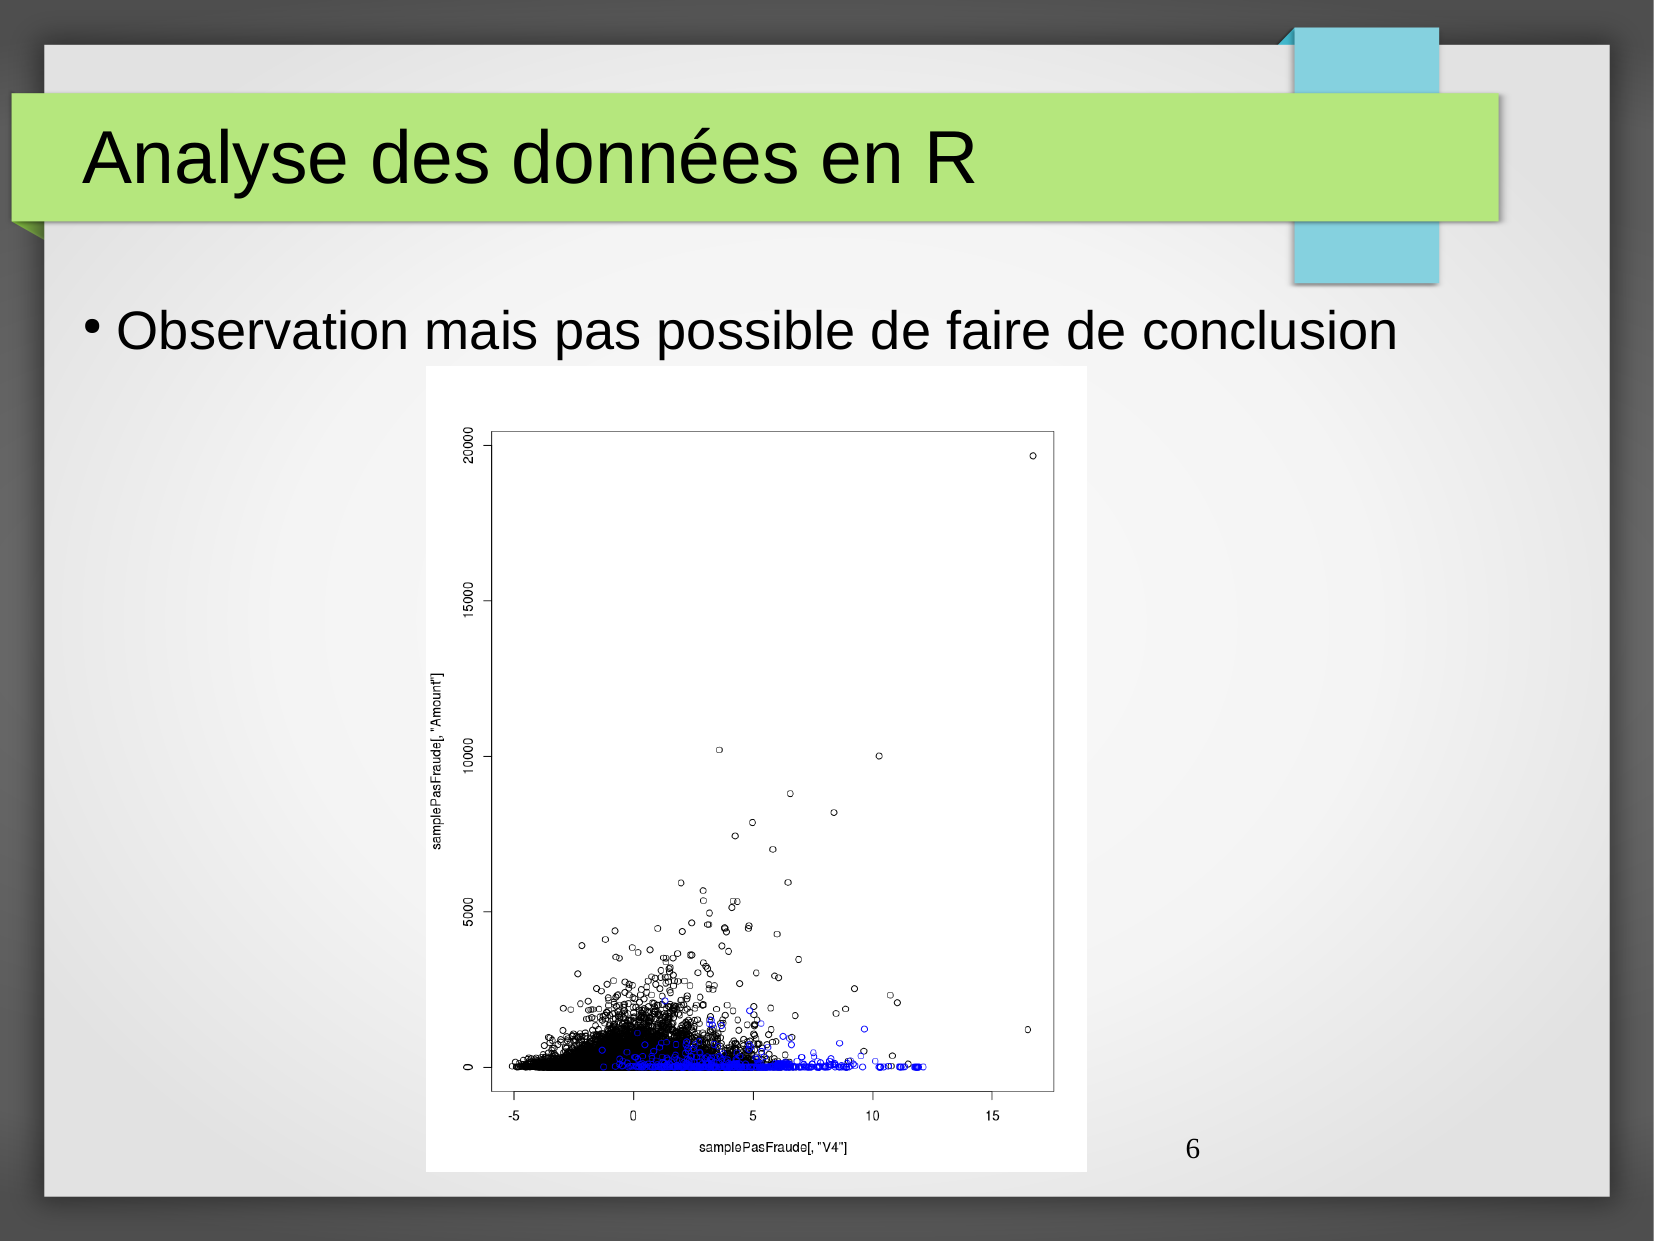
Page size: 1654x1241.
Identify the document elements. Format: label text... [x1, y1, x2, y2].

text_box [1185, 1129, 1571, 1216]
picture [426, 1015, 1087, 1172]
title Analyse des données en R [82, 94, 1264, 213]
list Observation mais pas possible de faire de conclusion [82, 295, 1572, 1015]
